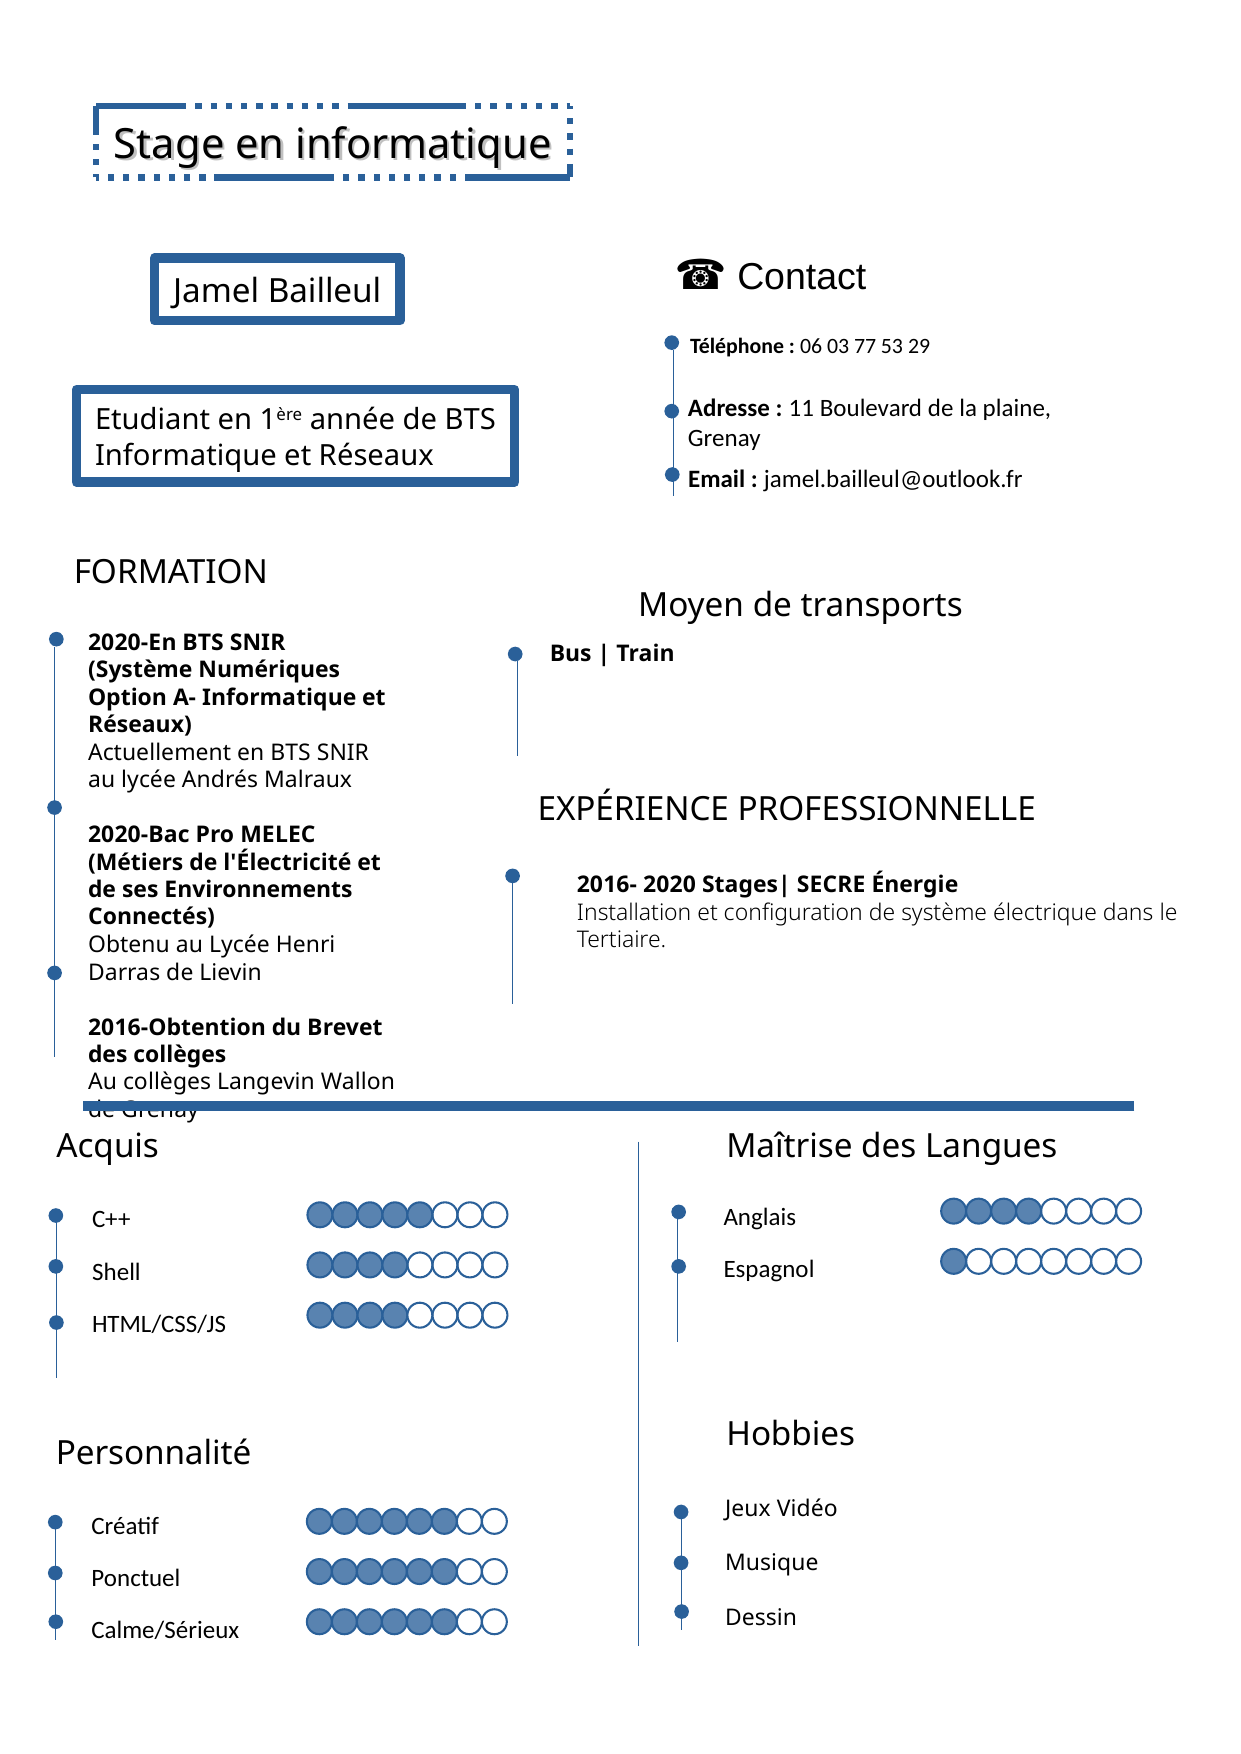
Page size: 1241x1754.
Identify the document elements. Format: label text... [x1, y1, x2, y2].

text_box [306, 1559, 457, 1585]
text_box [307, 1202, 433, 1228]
text_box [307, 1252, 408, 1278]
text_box Téléphone : 06 03 77 53 29 [689, 331, 945, 358]
text_box [664, 403, 680, 419]
text_box Stage en informatique [96, 106, 570, 178]
text_box Bus | Train [535, 630, 1211, 674]
text_box Personnalité [55, 1431, 367, 1477]
text_box Acquis [56, 1124, 367, 1170]
text_box Moyen de transports [623, 576, 979, 630]
text_box 2020-En BTS SNIR (Système Numériques Option A- Informatique et Réseaux) Actuellement en BTS SNIR au lycée Andrés Malraux 2020-Bac Pro MELEC (Métiers de l'Électricité et de ses Environnements Connectés) Obtenu au Lycée Henri Darras de Lievin 2016-Obtention du Brevet des collèges Au collèges Langevin Wallon de Grenay [88, 627, 401, 1101]
text_box [674, 1604, 689, 1619]
text_box [48, 631, 64, 647]
text_box Etudiant en 1ère année de BTS Informatique et Réseaux [76, 389, 515, 483]
text_box [48, 1258, 64, 1274]
text_box [671, 1258, 687, 1274]
text_box [48, 1208, 64, 1223]
text_box Créatif Ponctuel Calme/Sérieux [91, 1494, 307, 1641]
text_box Maîtrise des Langues [726, 1124, 1159, 1170]
text_box [507, 646, 523, 662]
text_box [307, 1302, 433, 1328]
text_box Hobbies [726, 1412, 1037, 1458]
text_box [673, 1504, 689, 1520]
text_box [505, 868, 520, 884]
text_box [673, 1555, 689, 1571]
text_box 2016- 2020 Stages| SECRE Énergie Installation et configuration de système électrique dans le Tertiaire. [562, 862, 1238, 960]
text_box [306, 1609, 456, 1635]
text_box [664, 467, 680, 482]
text_box C++ Shell HTML/CSS/JS [91, 1187, 308, 1405]
text_box [48, 1614, 64, 1630]
text_box [664, 335, 680, 351]
text_box [941, 1248, 966, 1274]
text_box Adresse : 11 Boulevard de la plaine, Grenay [687, 391, 1063, 452]
text_box [47, 1514, 63, 1530]
text_box [49, 1315, 64, 1330]
text_box Email : jamel.bailleul@outlook.fr [688, 462, 1043, 493]
text_box Jamel Bailleul [154, 258, 401, 321]
text_box Jeux Vidéo Musique Dessin [710, 1485, 981, 1666]
text_box [47, 800, 62, 815]
text_box EXPÉRIENCE PROFESSIONNELLE [522, 779, 1052, 835]
text_box ☎ Contact [674, 248, 961, 299]
text_box [47, 965, 62, 981]
text_box [47, 1565, 63, 1581]
text_box [306, 1508, 456, 1534]
text_box FORMATION [59, 543, 284, 598]
text_box [671, 1204, 687, 1220]
text_box Anglais Espagnol [723, 1185, 939, 1345]
text_box [941, 1198, 1041, 1224]
